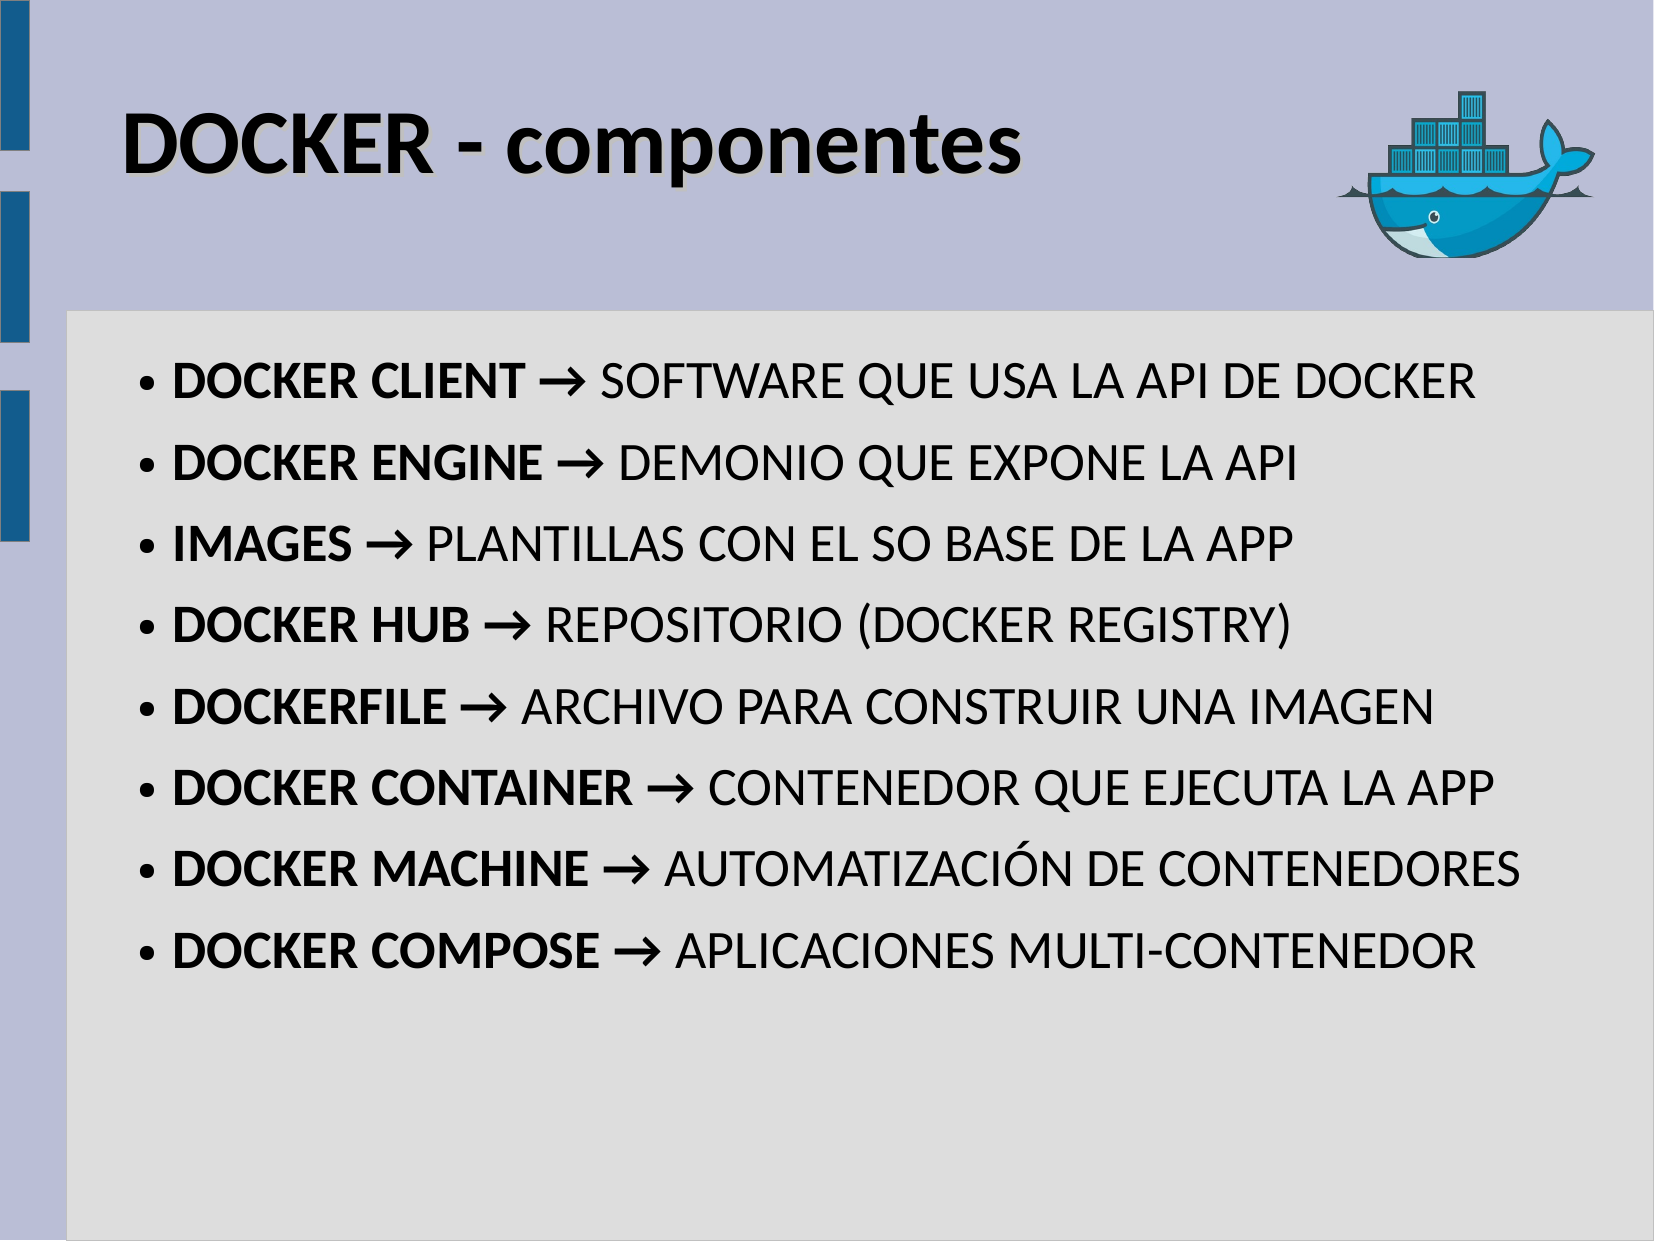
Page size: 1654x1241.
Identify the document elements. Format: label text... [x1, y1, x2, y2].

text_box DOCKER - componentes [106, 97, 1287, 225]
picture [1287, 35, 1642, 258]
text_box DOCKER CLIENT → SOFTWARE QUE USA LA API DE DOCKER DOCKER ENGINE → DEMONIO QUE EXPONE LA API IMAGES → PLANTILLAS CON EL SO BASE DE LA APP DOCKER HUB → REPOSITORIO (DOCKER REGISTRY) DOCKERFILE → ARCHIVO PARA CONSTRUIR UNA IMAGEN DOCKER CONTAINER → CONTENEDOR QUE EJECUTA LA APP DOCKER MACHINE → AUTOMATIZACIÓN DE CONTENEDORES DOCKER COMPOSE → APLICACIONES MULTI-CONTENEDOR [122, 323, 1588, 1241]
